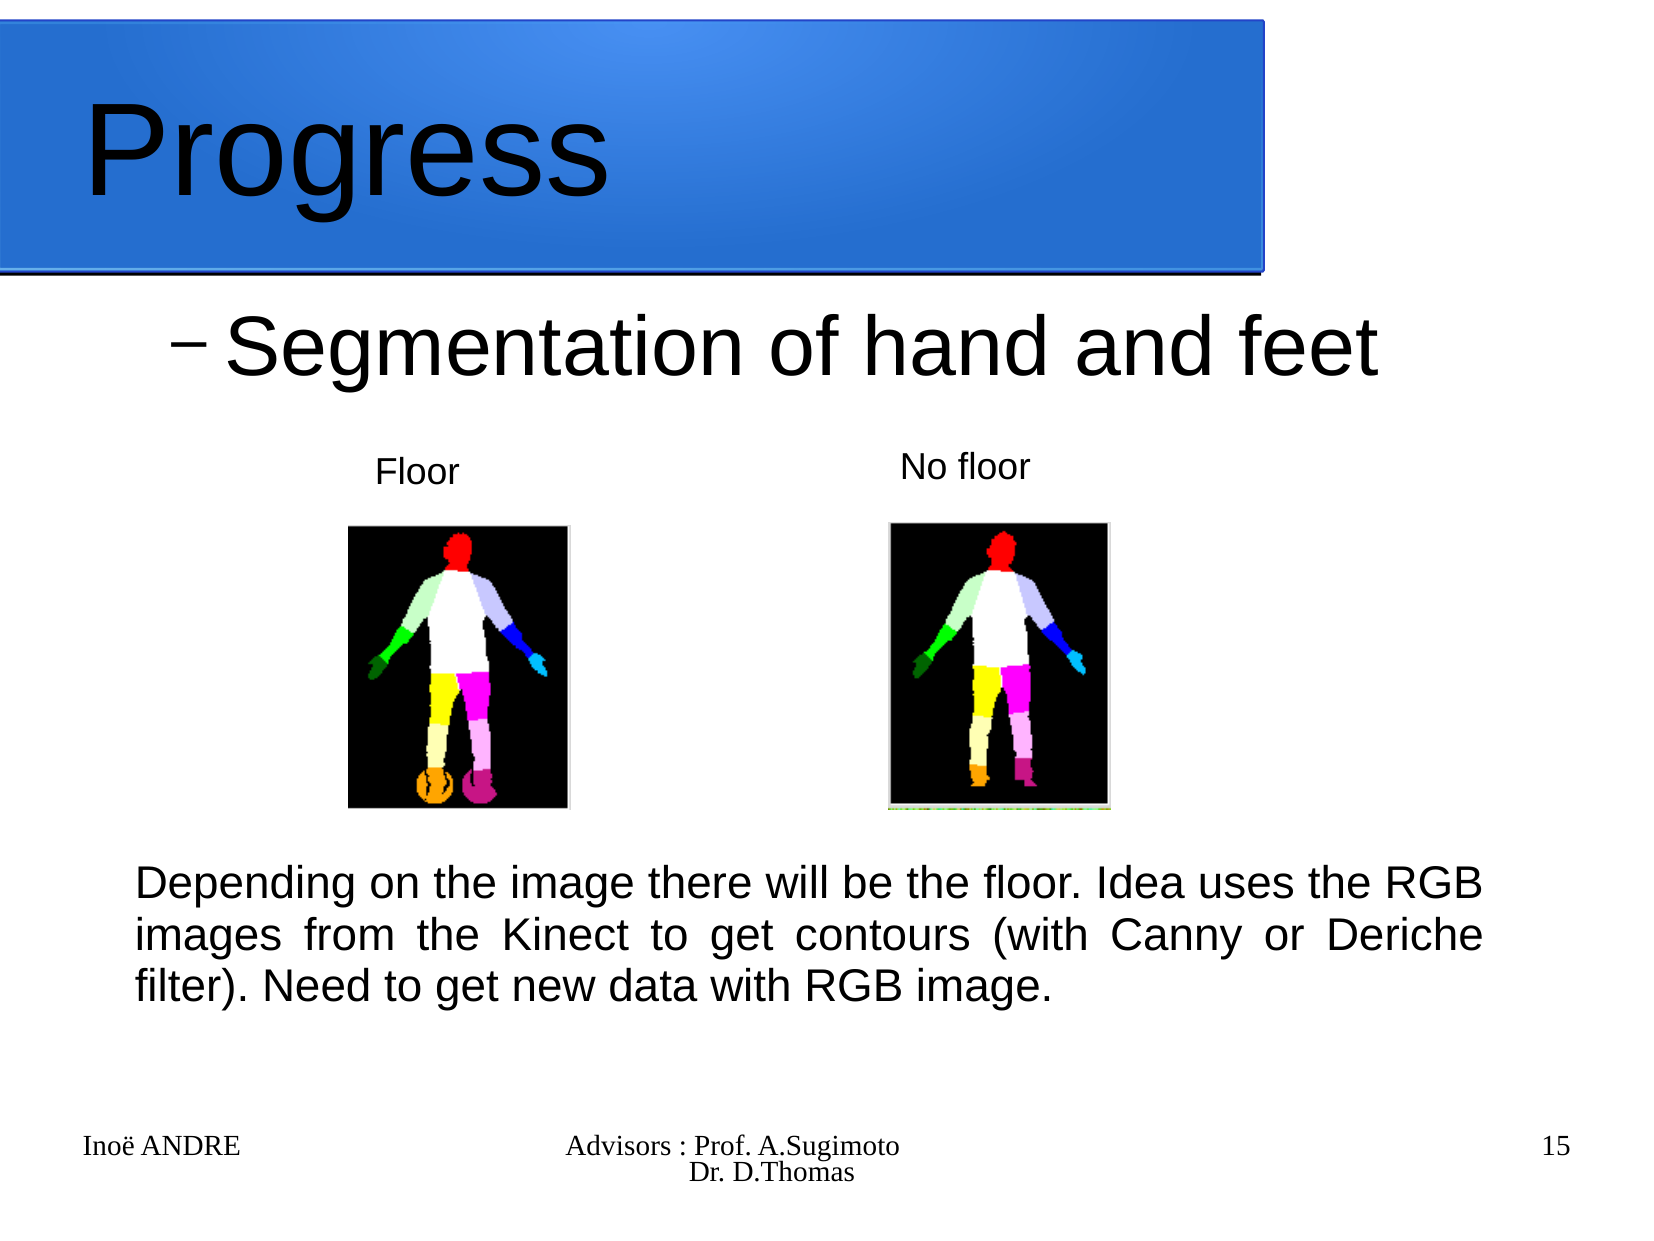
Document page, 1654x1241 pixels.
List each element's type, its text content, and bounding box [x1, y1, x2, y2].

title Progress [82, 47, 1235, 252]
text_box No floor [885, 438, 1156, 496]
picture [888, 522, 1111, 811]
text_box Depending on the image there will be the floor. Idea uses the RGB images from the Kinect to get contours (with Canny or Deriche filter). Need to get new data with RGB image. [120, 849, 1501, 1019]
text_box Floor [360, 442, 541, 500]
picture [348, 525, 571, 811]
list Segmentation of hand and feet [82, 299, 1571, 1019]
